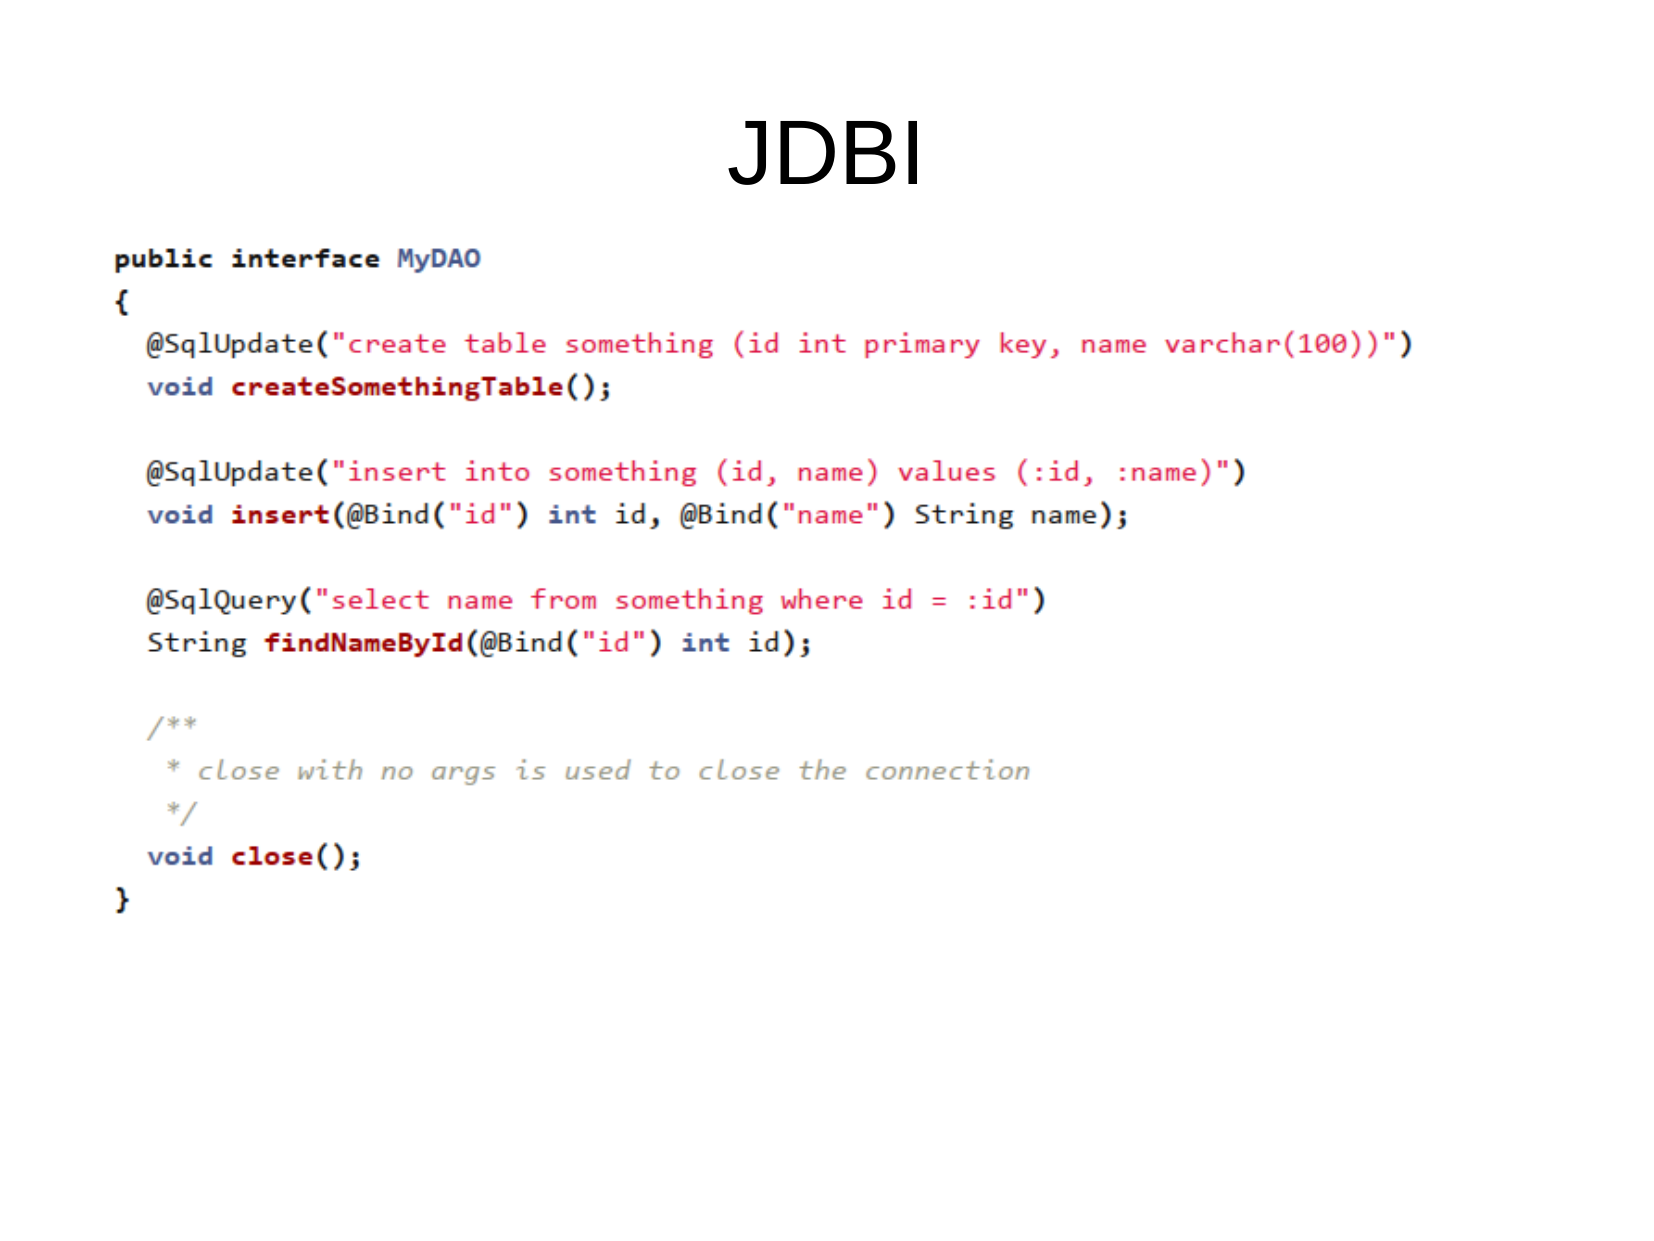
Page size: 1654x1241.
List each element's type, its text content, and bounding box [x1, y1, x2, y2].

picture [94, 225, 1567, 934]
title JDBI [82, 49, 1571, 257]
